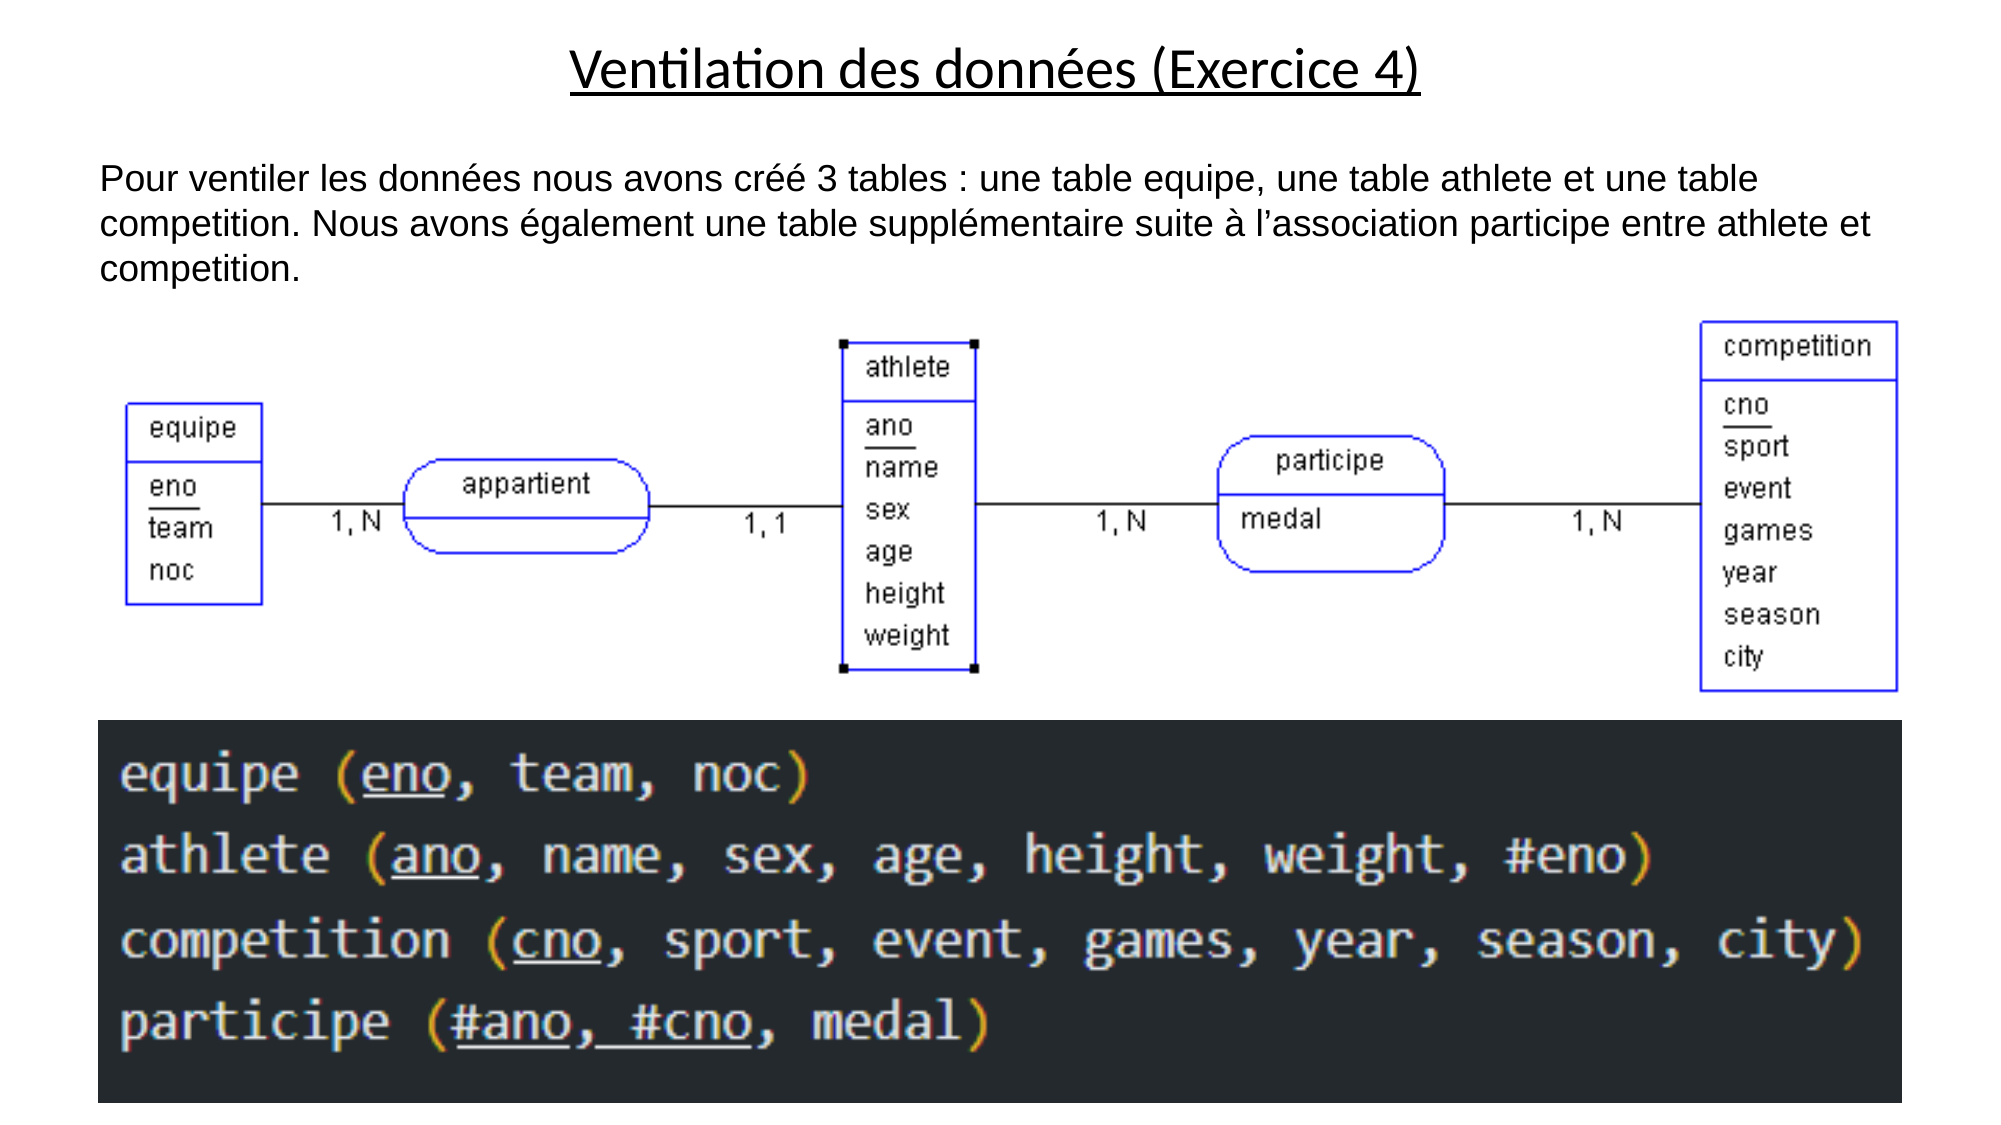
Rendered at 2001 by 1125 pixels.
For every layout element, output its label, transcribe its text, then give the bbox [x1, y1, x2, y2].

picture [98, 298, 1929, 1103]
text_box Ventilation des données (Exercice 4) [554, 22, 1446, 109]
text_box Pour ventiler les données nous avons créé 3 tables : une table equipe, une table athlete et une table competition. Nous avons également une table supplémentaire suite à l’association participe entre athlete et competition. [84, 146, 1916, 299]
